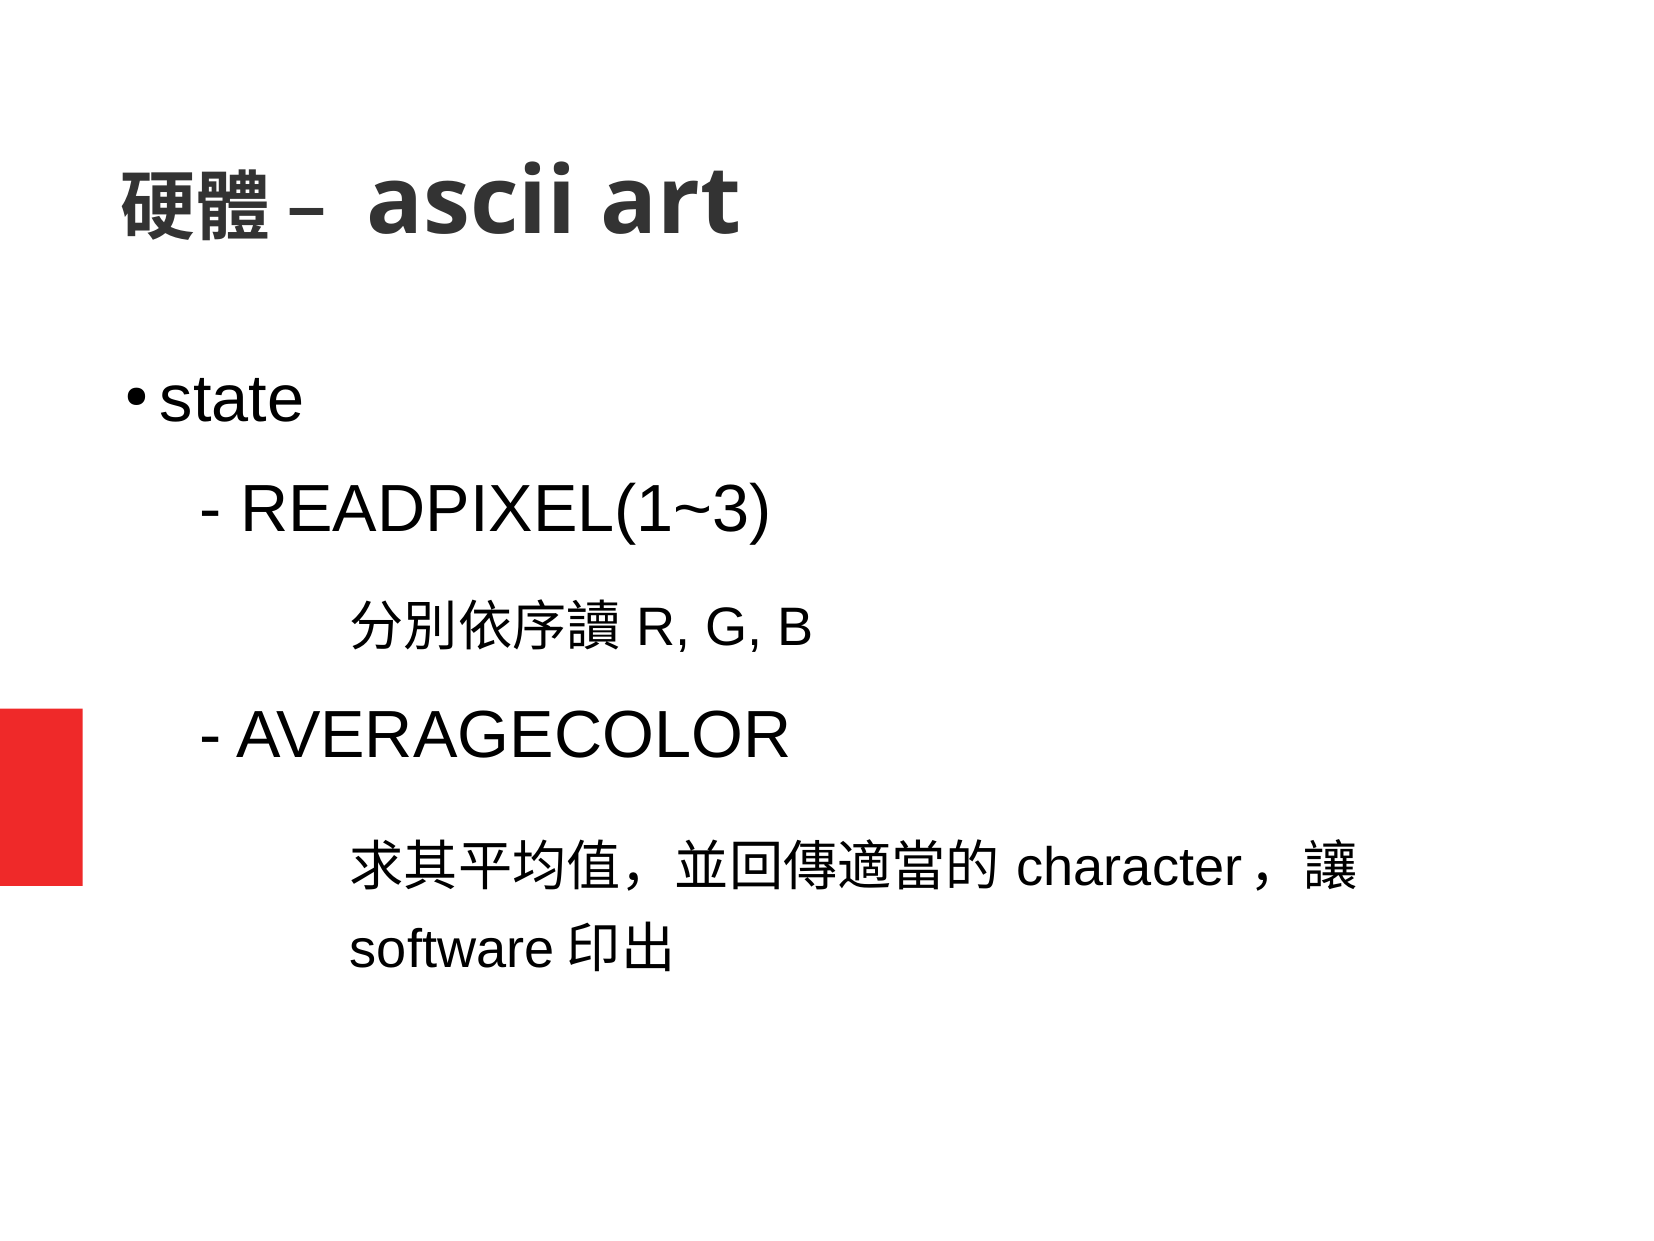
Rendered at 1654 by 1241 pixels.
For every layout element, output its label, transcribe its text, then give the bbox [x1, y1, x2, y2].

title 硬體 – ascii art [120, 78, 1526, 316]
subtitle state - READPIXEL(1~3) 分別依序讀R, G, B - AVERAGECOLOR 求其平均值，並回傳適當的character ，讓 software印出 [124, 360, 1531, 1081]
